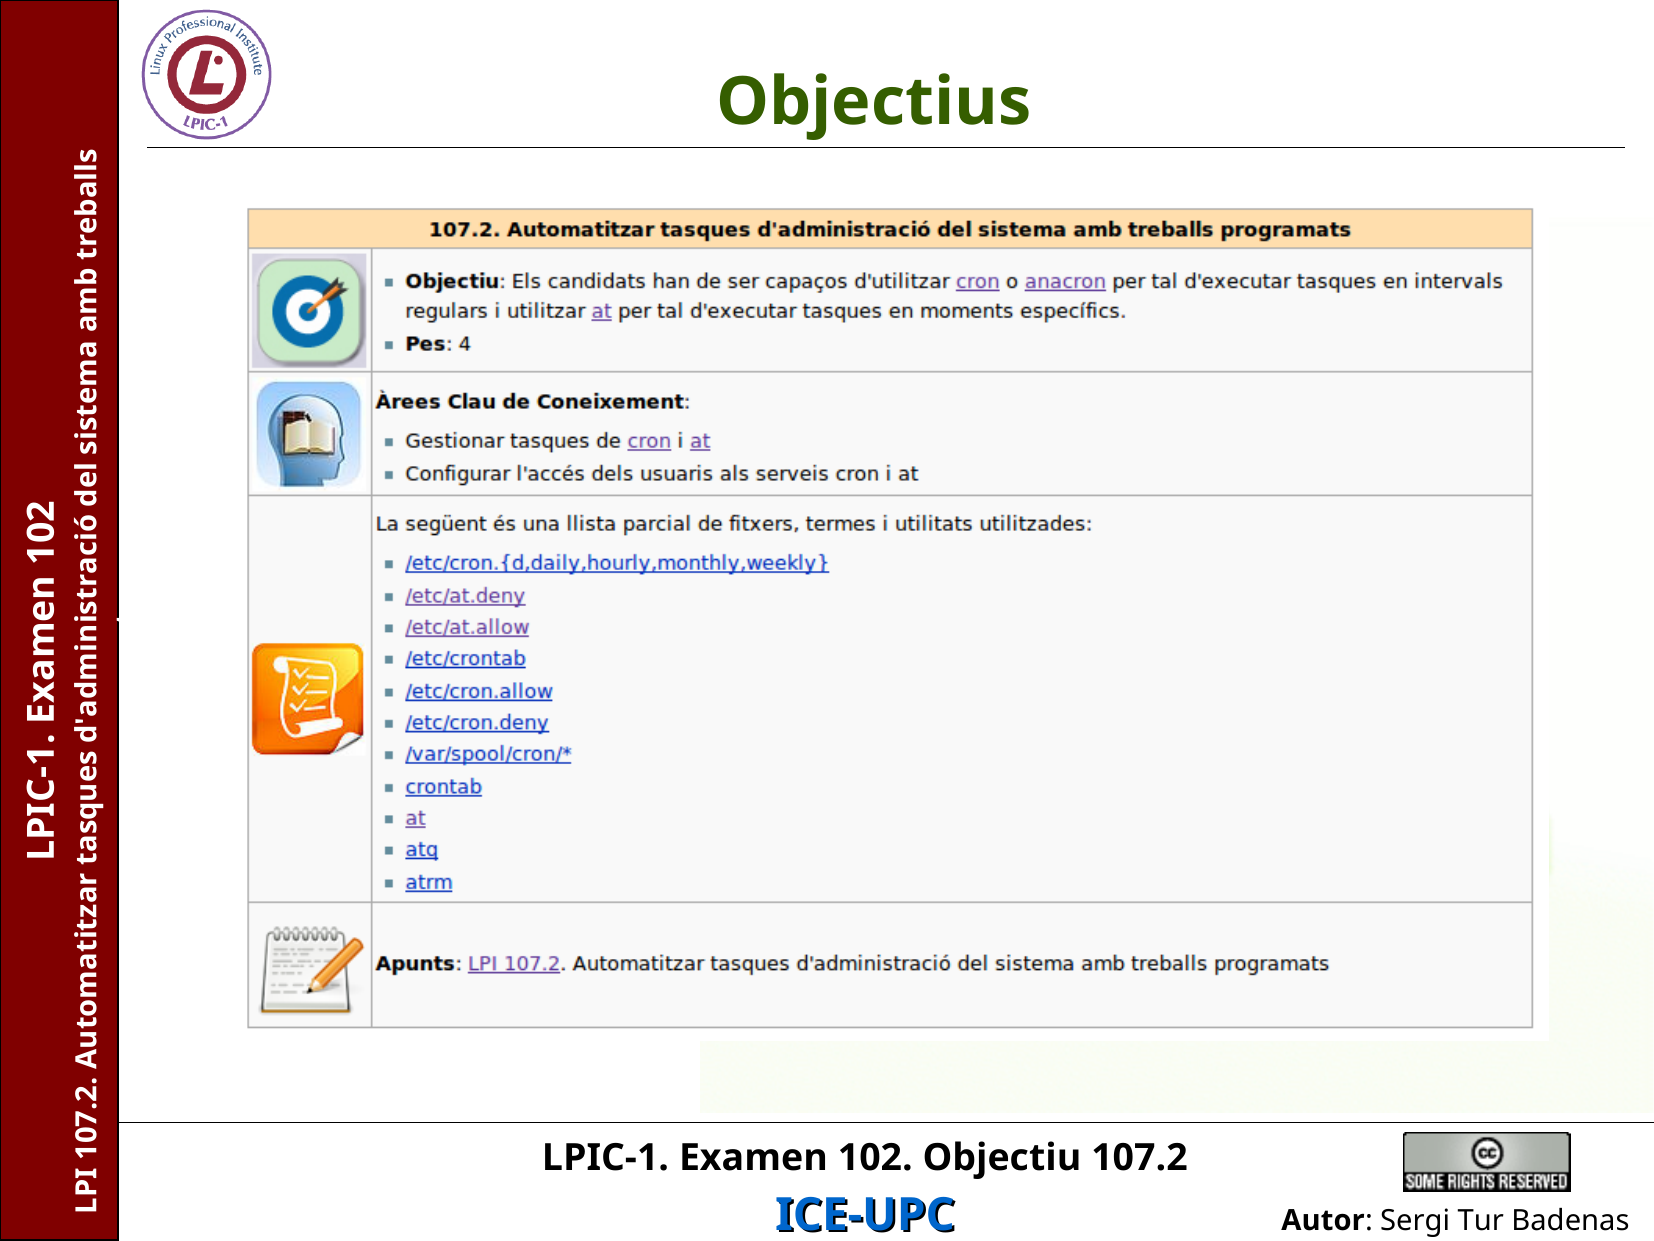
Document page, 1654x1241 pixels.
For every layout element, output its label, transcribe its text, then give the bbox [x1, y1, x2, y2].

picture [232, 196, 1654, 1113]
title Objectius [129, 55, 1619, 142]
picture [135, 5, 277, 55]
picture [1403, 1132, 1571, 1192]
